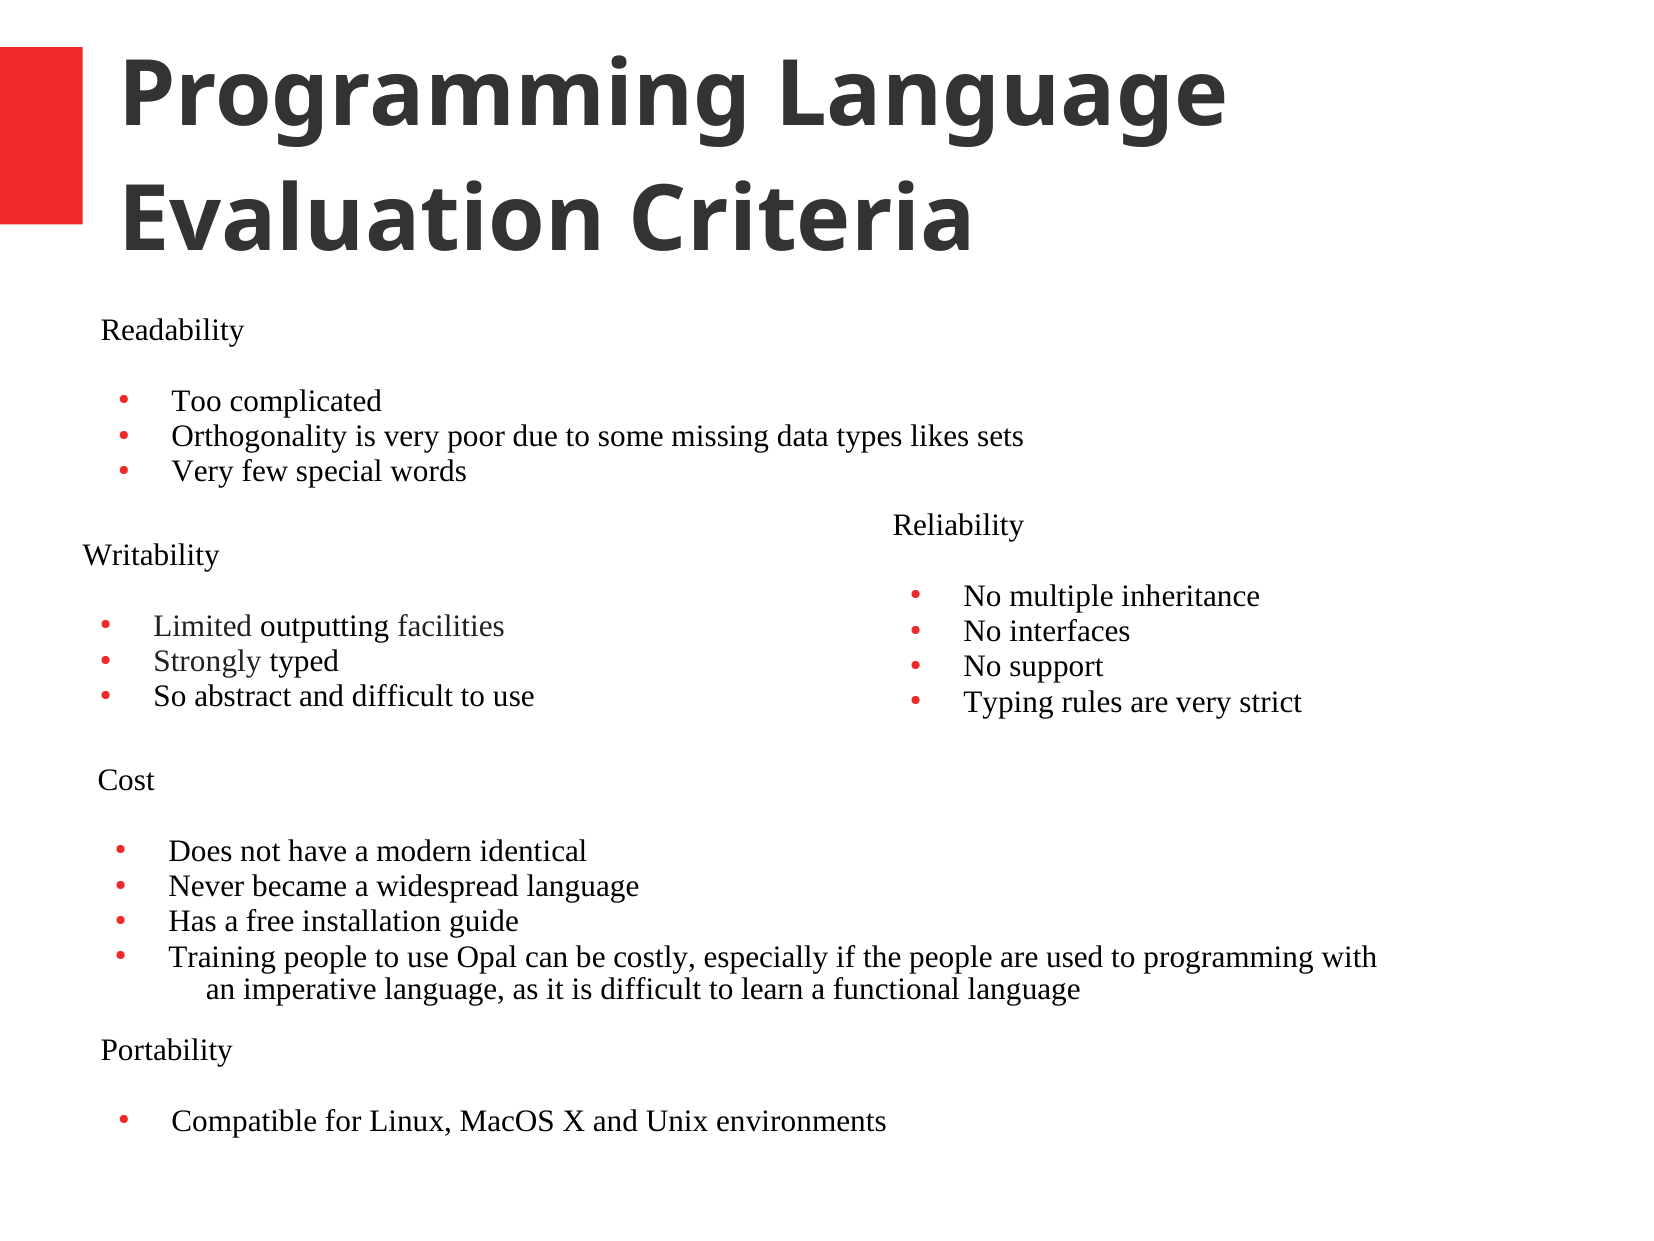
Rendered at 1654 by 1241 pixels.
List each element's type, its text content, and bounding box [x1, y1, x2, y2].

list Cost Does not have a modern identical Never became a widespread language Has a free installation guide Training people to use Opal can be costly, especially if the people are used to programming with an imperative language, as it is difficult to learn a functional language [60, 765, 1411, 1021]
title Programming Language Evaluation Criteria [118, 45, 1571, 260]
list Portability Compatible for Linux, MacOS X and Unix environments [63, 1035, 994, 1201]
list Writability Limited outputting facilities Strongly typed So abstract and difficult to use [45, 540, 586, 736]
list Reliability No multiple inheritance No interfaces No support Typing rules are very strict [855, 510, 1456, 781]
list Readability Too complicated Orthogonality is very poor due to some missing data types likes sets Very few special words [63, 315, 1039, 511]
